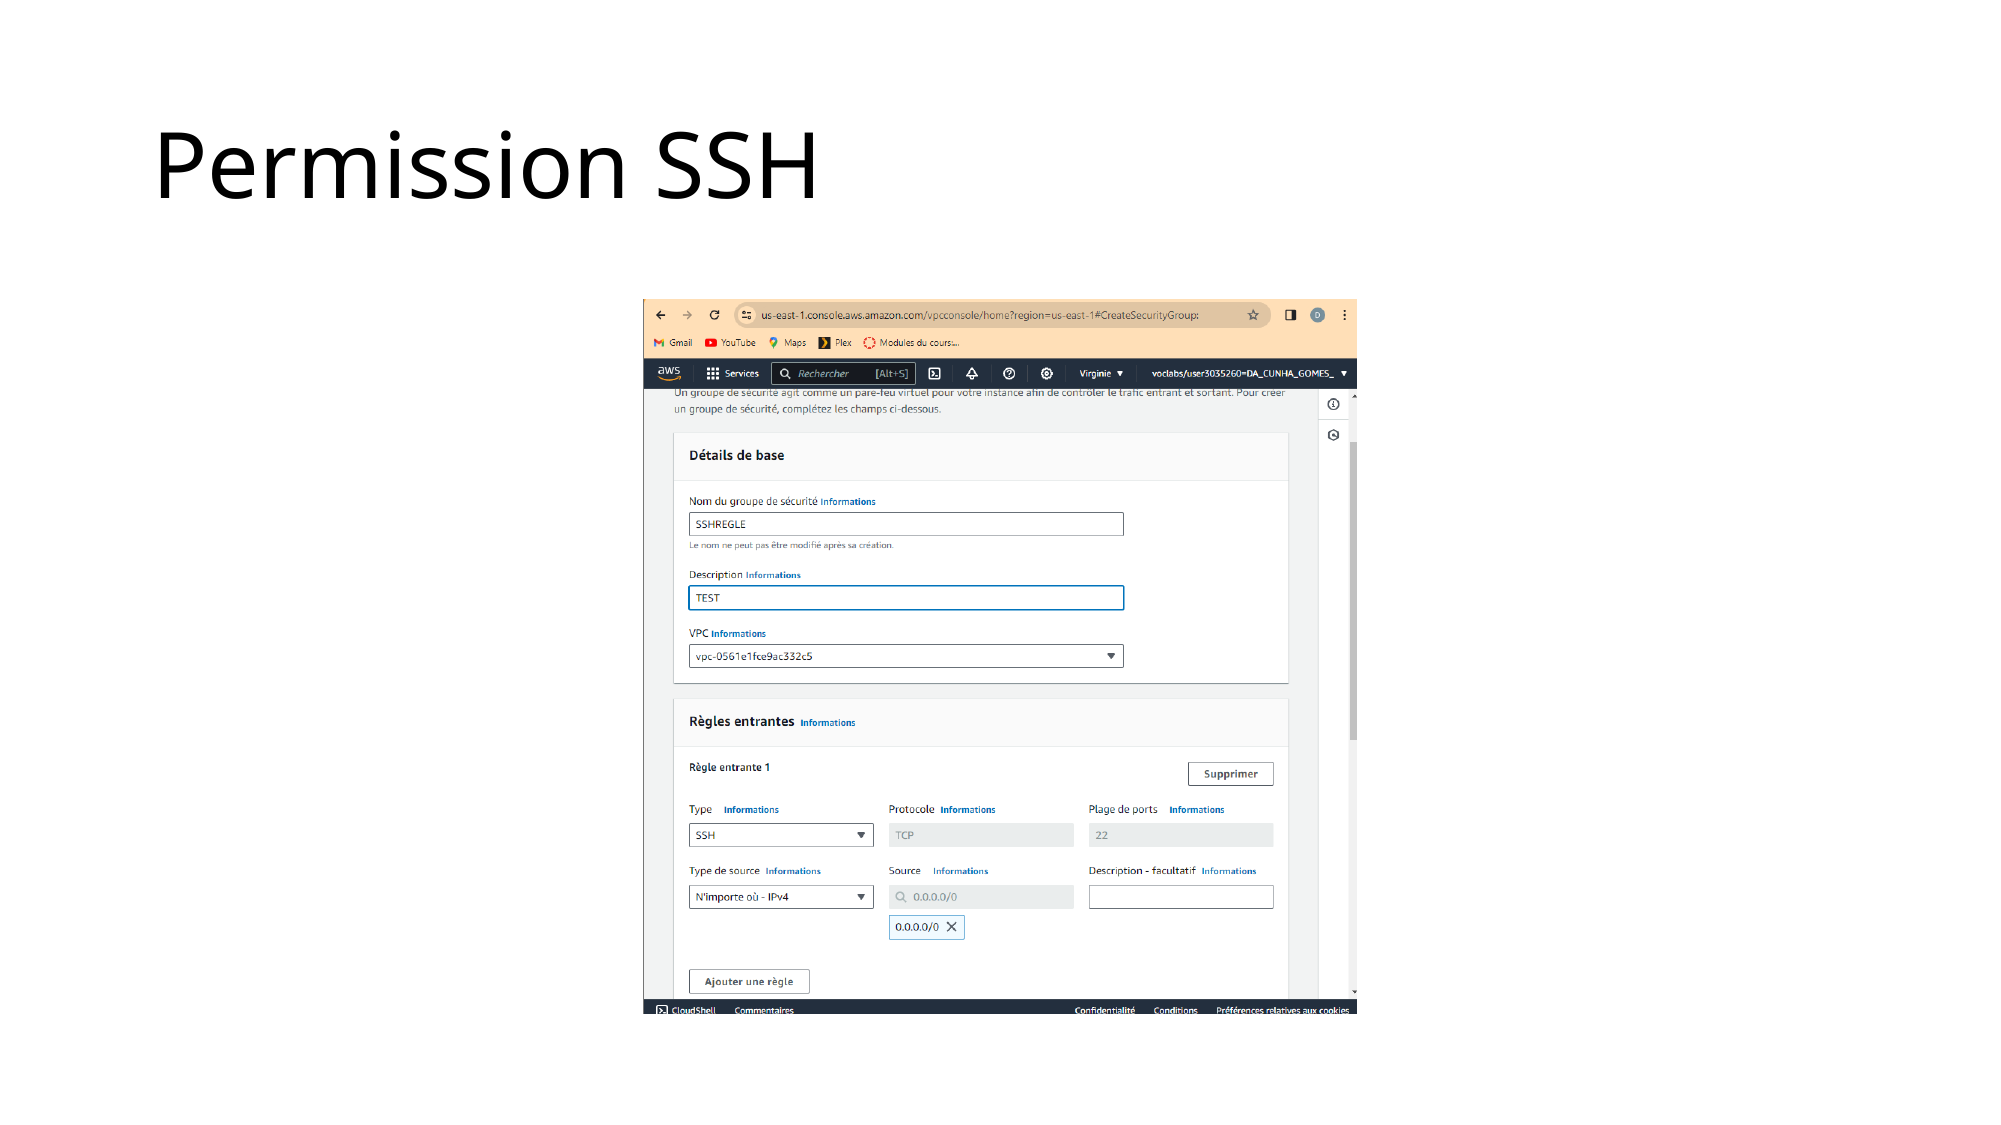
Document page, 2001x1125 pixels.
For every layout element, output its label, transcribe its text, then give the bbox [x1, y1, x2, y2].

title Permission SSH [137, 59, 1863, 278]
picture [643, 299, 1357, 1014]
